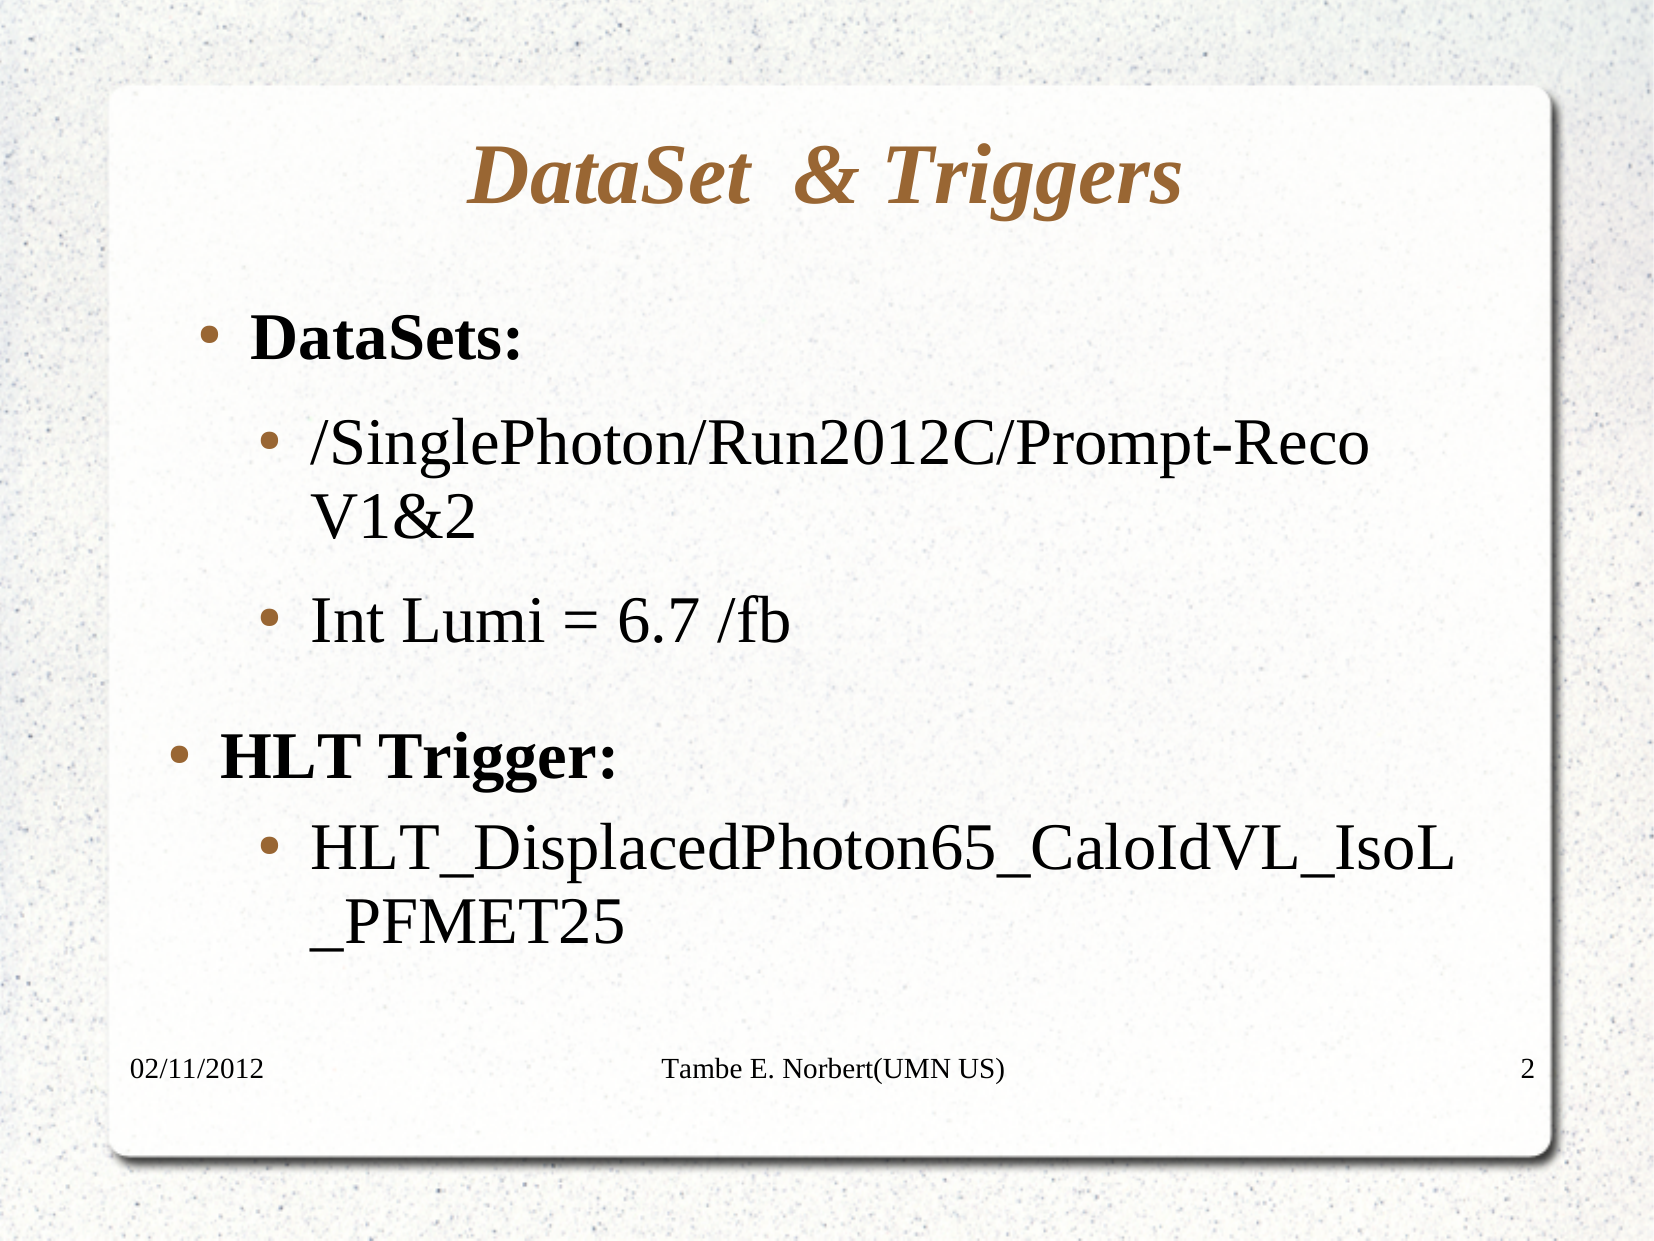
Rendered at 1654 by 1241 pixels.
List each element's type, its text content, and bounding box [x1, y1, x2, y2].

list HLT Trigger: [150, 719, 1398, 1066]
list /SinglePhoton/Run2012C/Prompt-Reco V1&2 Int Lumi = 6.7 /fb [240, 405, 1516, 707]
list DataSets: [180, 299, 1428, 691]
title DataSet & Triggers [195, 90, 1457, 259]
picture [0, 0, 1654, 1241]
list HLT_DisplacedPhoton65_CaloIdVL_IsoL_PFMET25 [240, 810, 1492, 1081]
